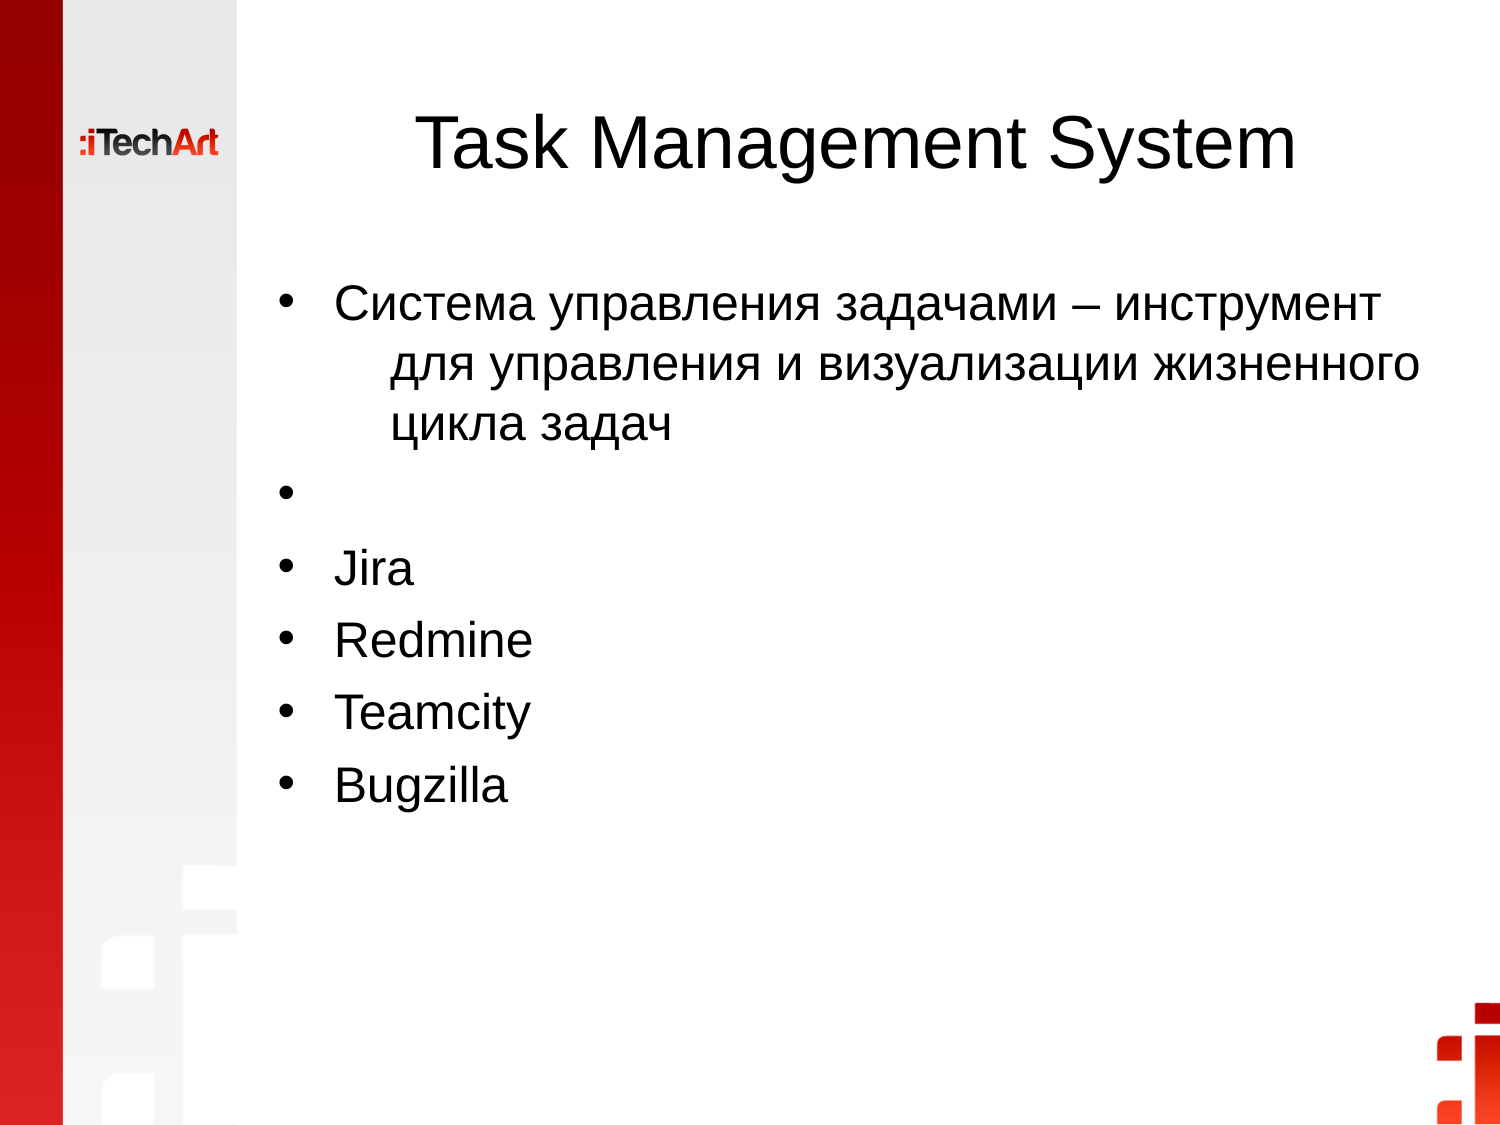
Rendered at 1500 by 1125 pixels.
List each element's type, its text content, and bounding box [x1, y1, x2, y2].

title Task Management System [262, 45, 1450, 233]
picture [0, 0, 1500, 1125]
list Система управления задачами – инструмент для управления и визуализации жизненного цикла задач Jira Redmine Teamcity Bugzilla [262, 262, 1450, 1005]
